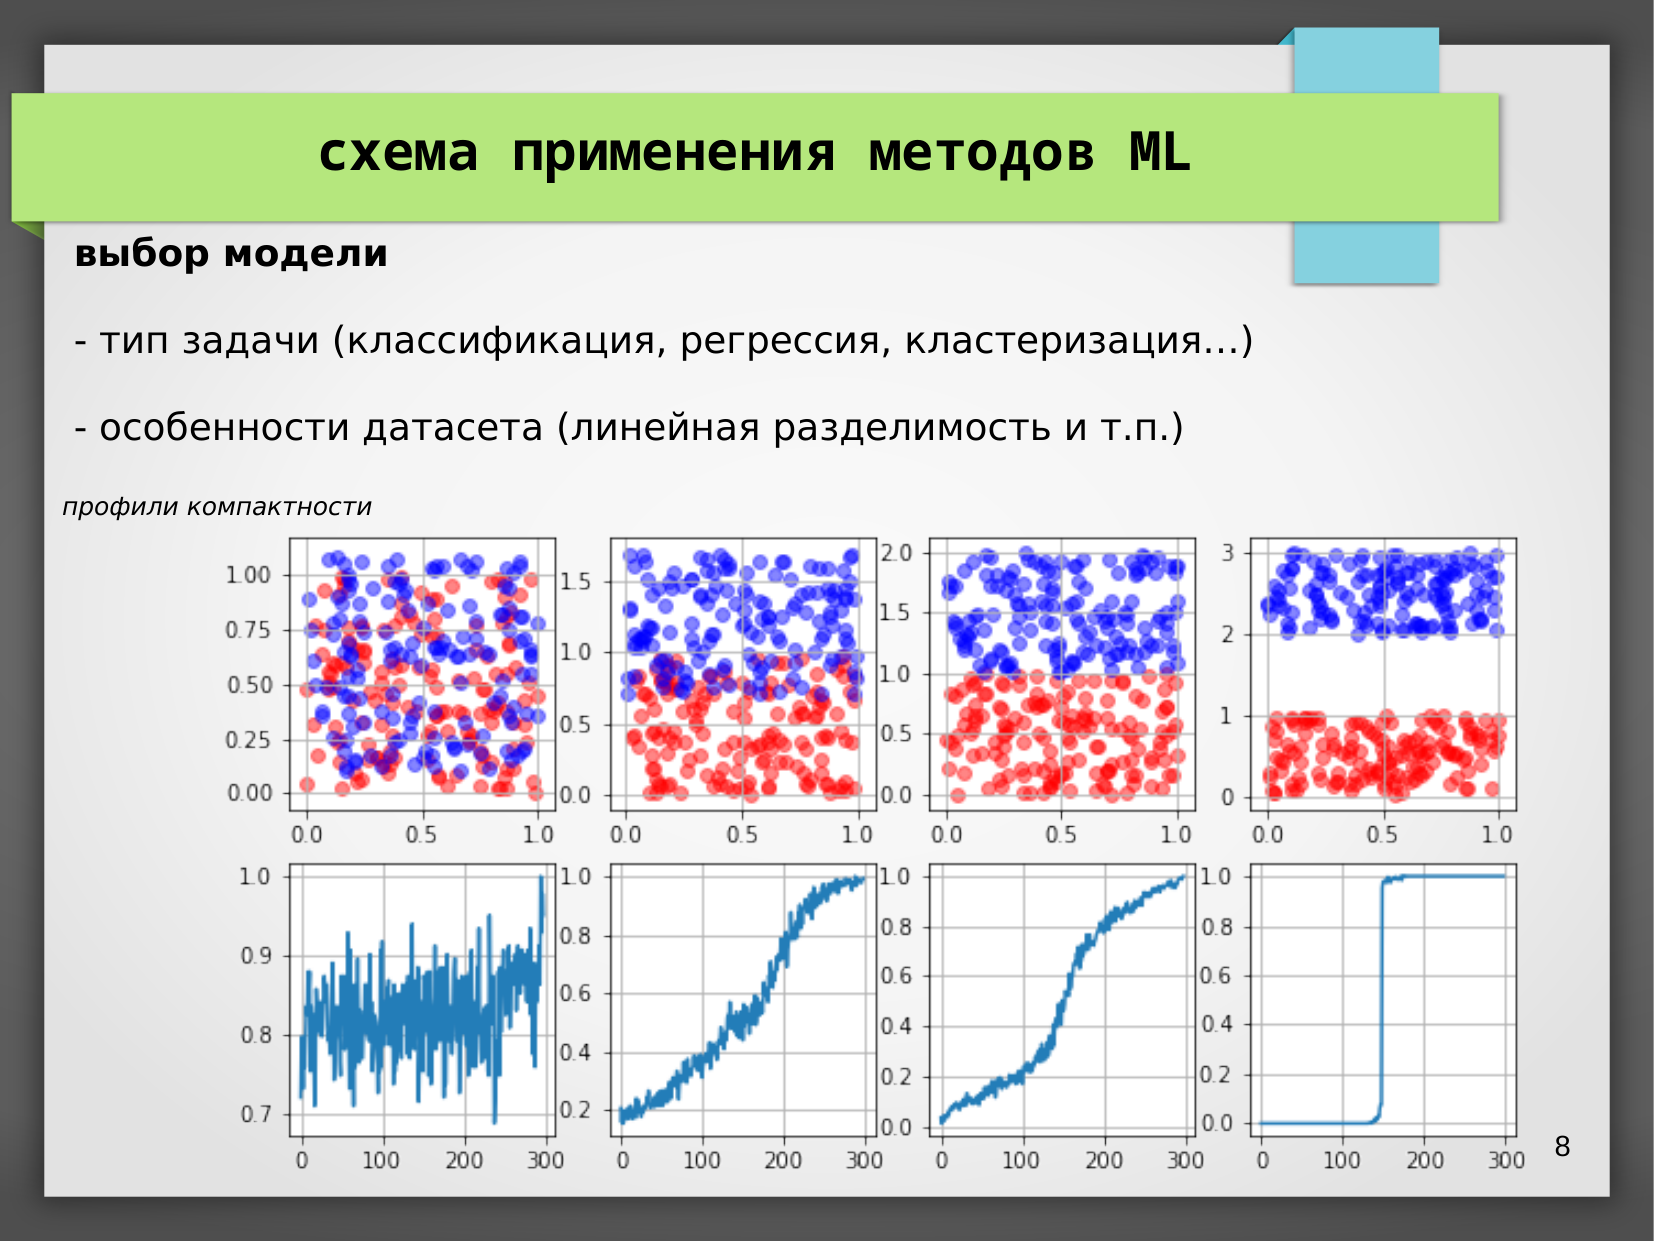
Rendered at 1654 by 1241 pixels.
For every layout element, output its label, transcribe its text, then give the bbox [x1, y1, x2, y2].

text_box профили компактности [47, 484, 599, 532]
title схема применения методов ML [47, 109, 1465, 189]
text_box выбор модели - тип задачи (классификация, регрессия, кластеризация…) - особенности датасета (линейная разделимость и т.п.) [59, 224, 1524, 457]
picture [0, 0, 1654, 1241]
